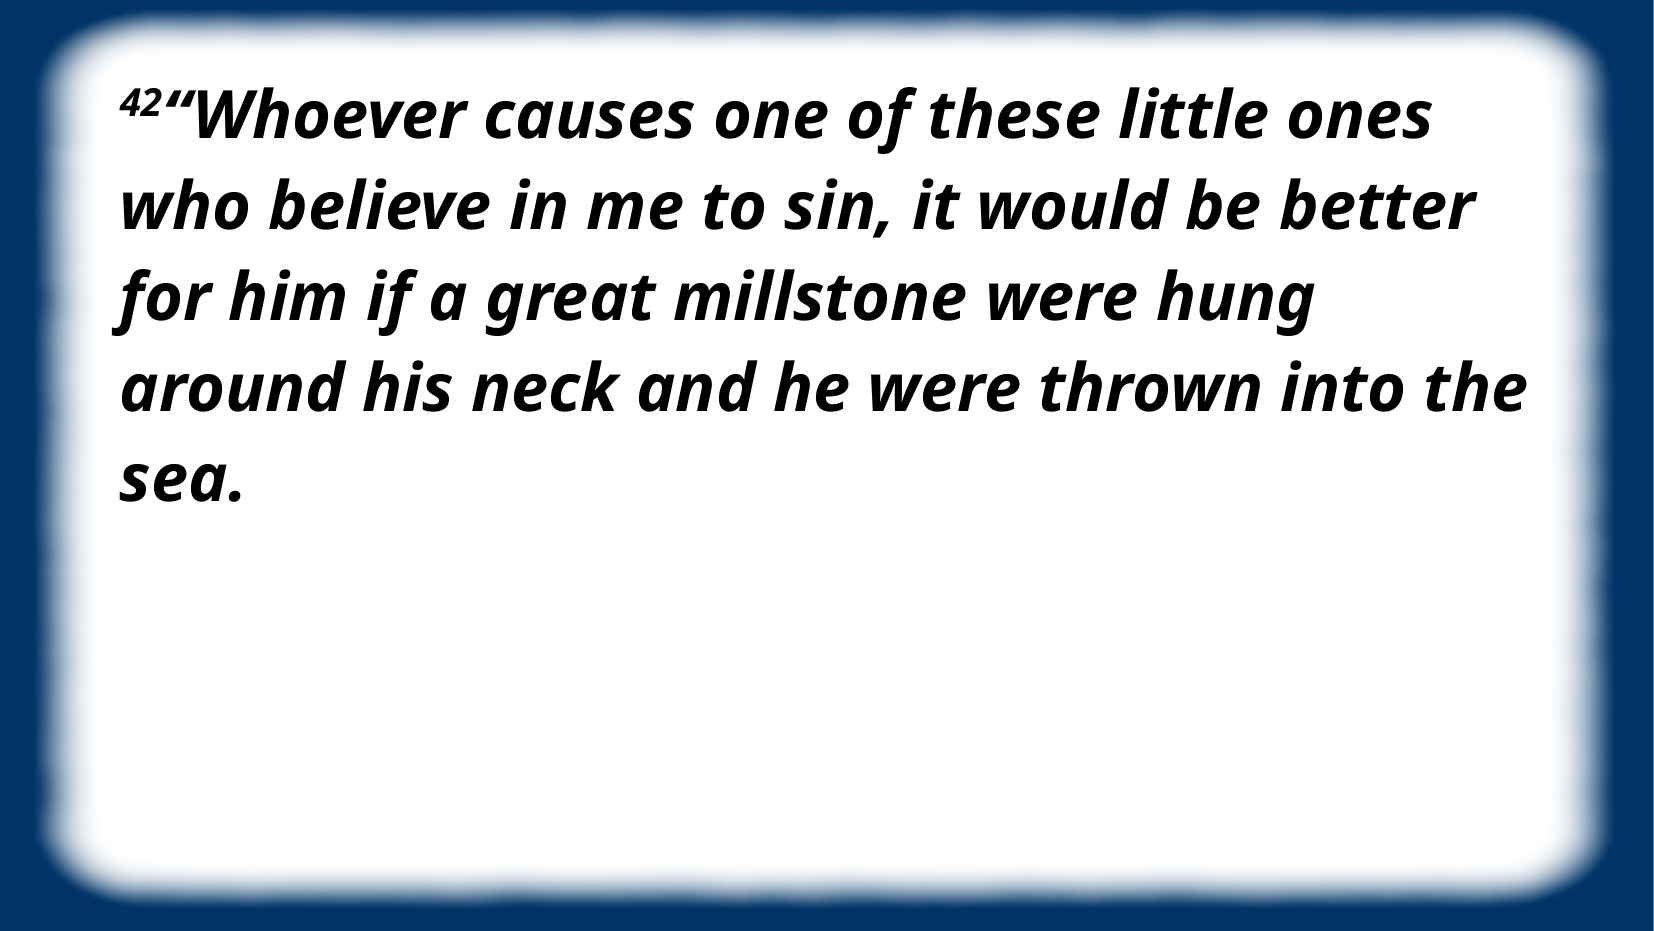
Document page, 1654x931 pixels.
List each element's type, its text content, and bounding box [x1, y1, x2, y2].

text_box 42“Whoever causes one of these little ones who believe in me to sin, it would be better for him if a great millstone were hung around his neck and he were thrown into the sea. [105, 60, 1546, 430]
picture [0, 0, 1654, 931]
